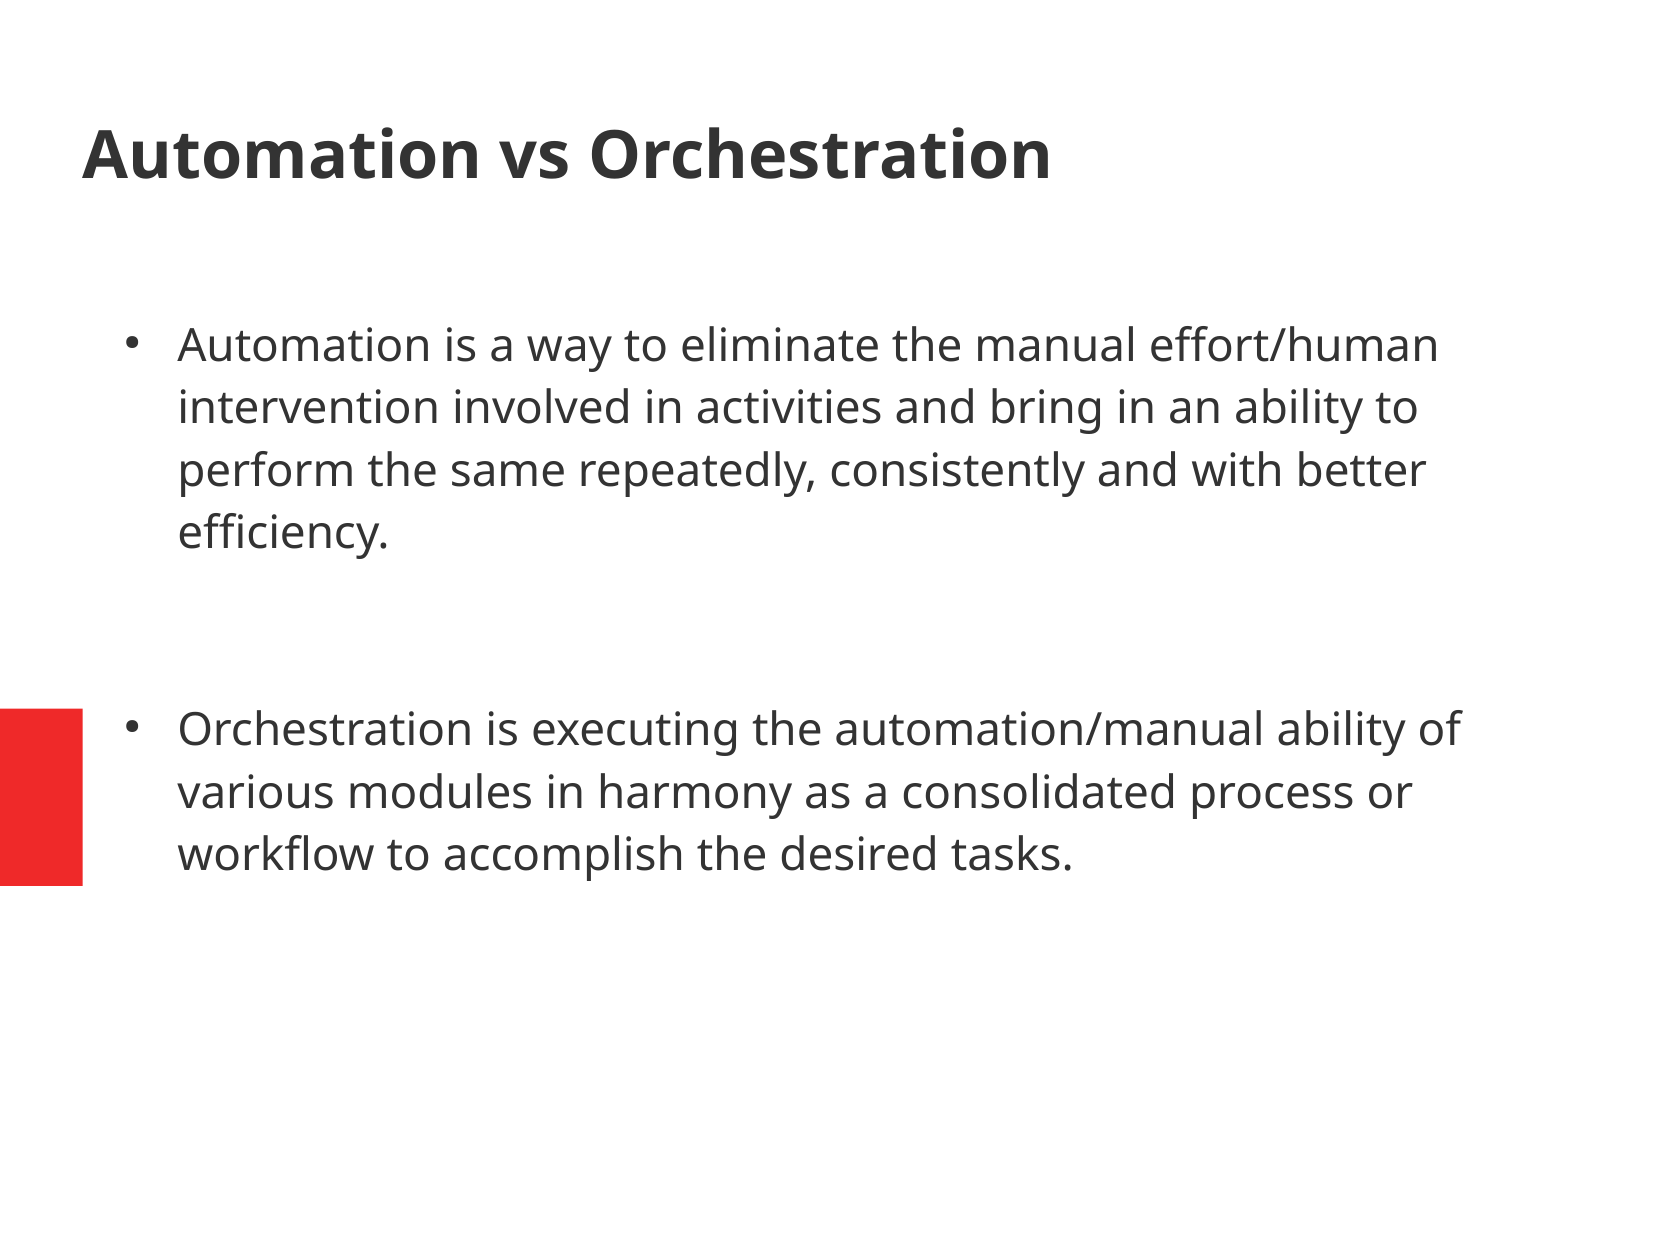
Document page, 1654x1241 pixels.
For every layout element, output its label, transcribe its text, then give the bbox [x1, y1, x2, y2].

list Automation is a way to eliminate the manual effort/human intervention involved in activities and bring in an ability to perform the same repeatedly, consistently and with better efficiency. Orchestration is executing the automation/manual ability of various modules in harmony as a consolidated process or workflow to accomplish the desired tasks. [106, 213, 1595, 934]
title Automation vs Orchestration [82, 49, 1571, 257]
